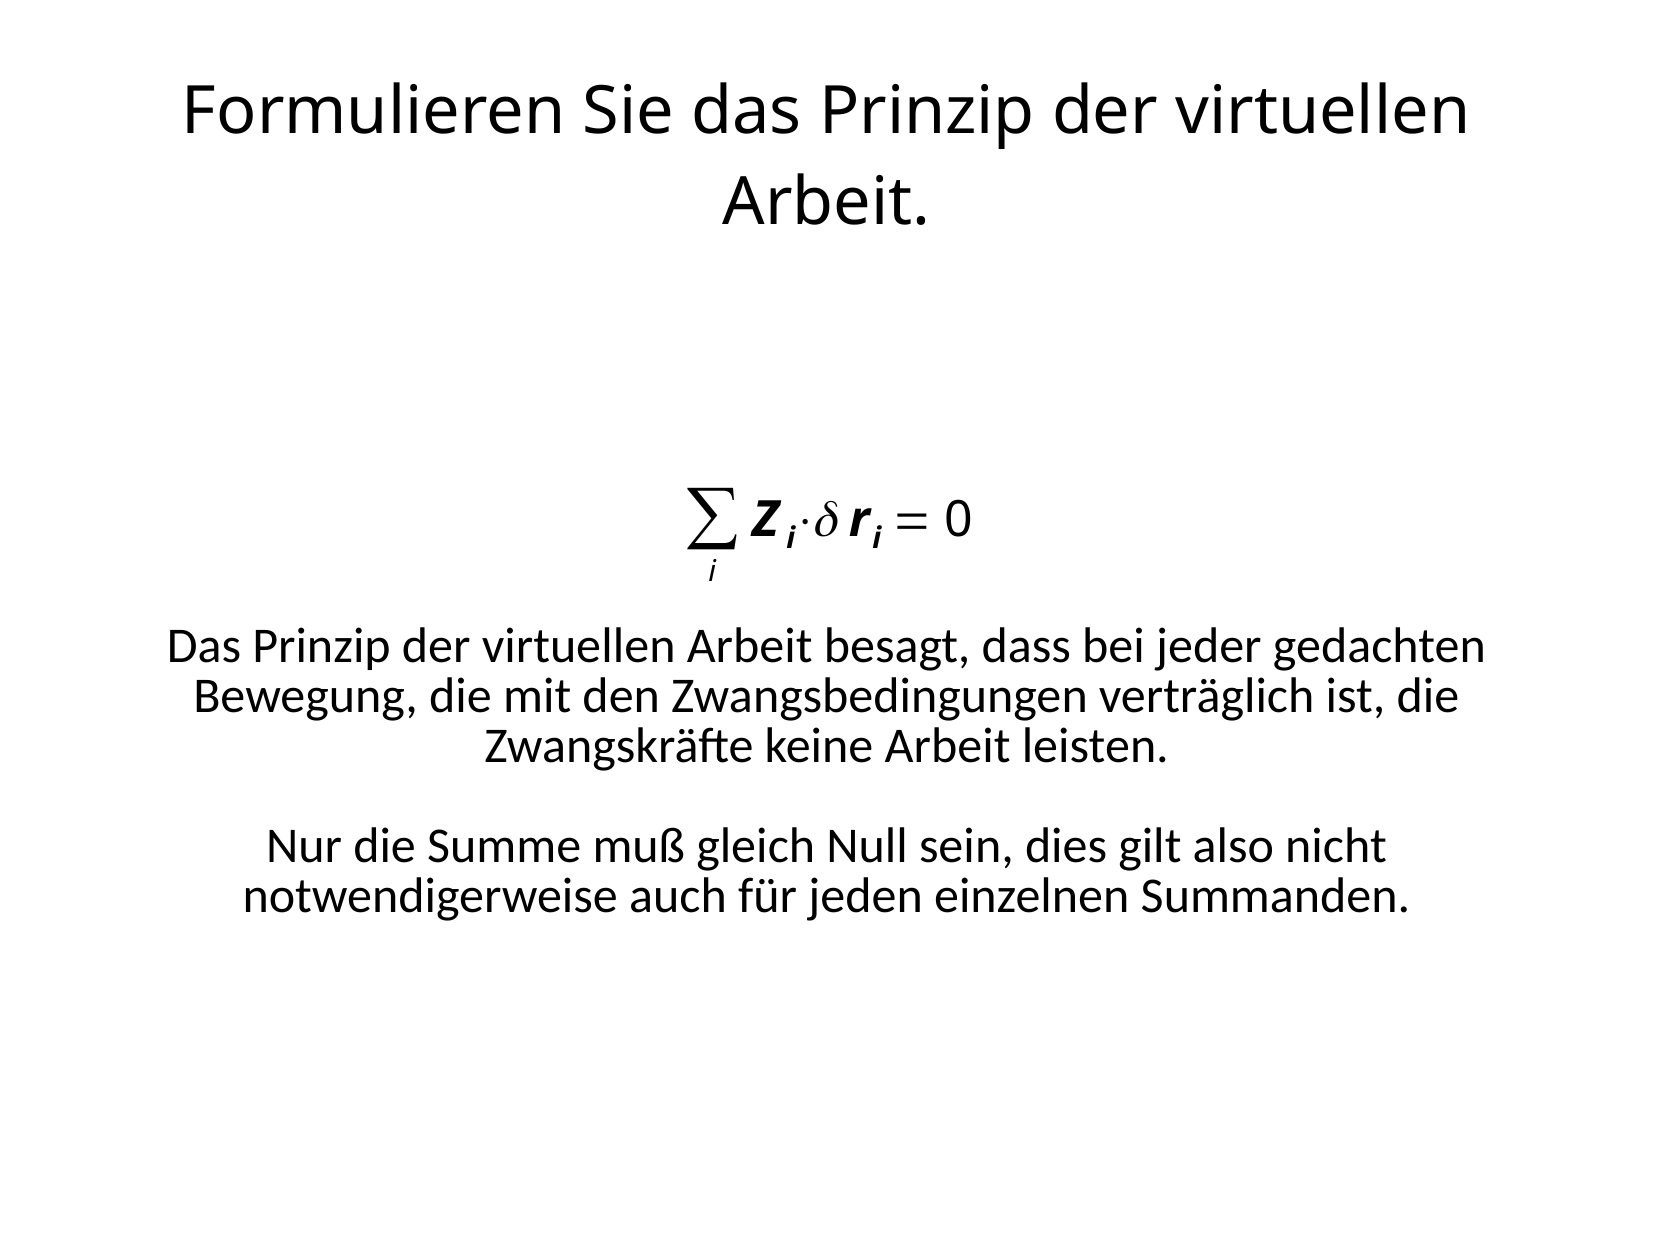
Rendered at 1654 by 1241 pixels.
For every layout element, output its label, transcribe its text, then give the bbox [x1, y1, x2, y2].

subtitle Das Prinzip der virtuellen Arbeit besagt, dass bei jeder gedachten Bewegung, die mit den Zwangsbedingungen verträglich ist, die Zwangskräfte keine Arbeit leisten. Nur die Summe muß gleich Null sein, dies gilt also nicht notwendigerweise auch für jeden einzelnen Summanden. [82, 290, 1571, 1010]
chart [677, 484, 977, 590]
title Formulieren Sie das Prinzip der virtuellen Arbeit. [82, 49, 1571, 257]
